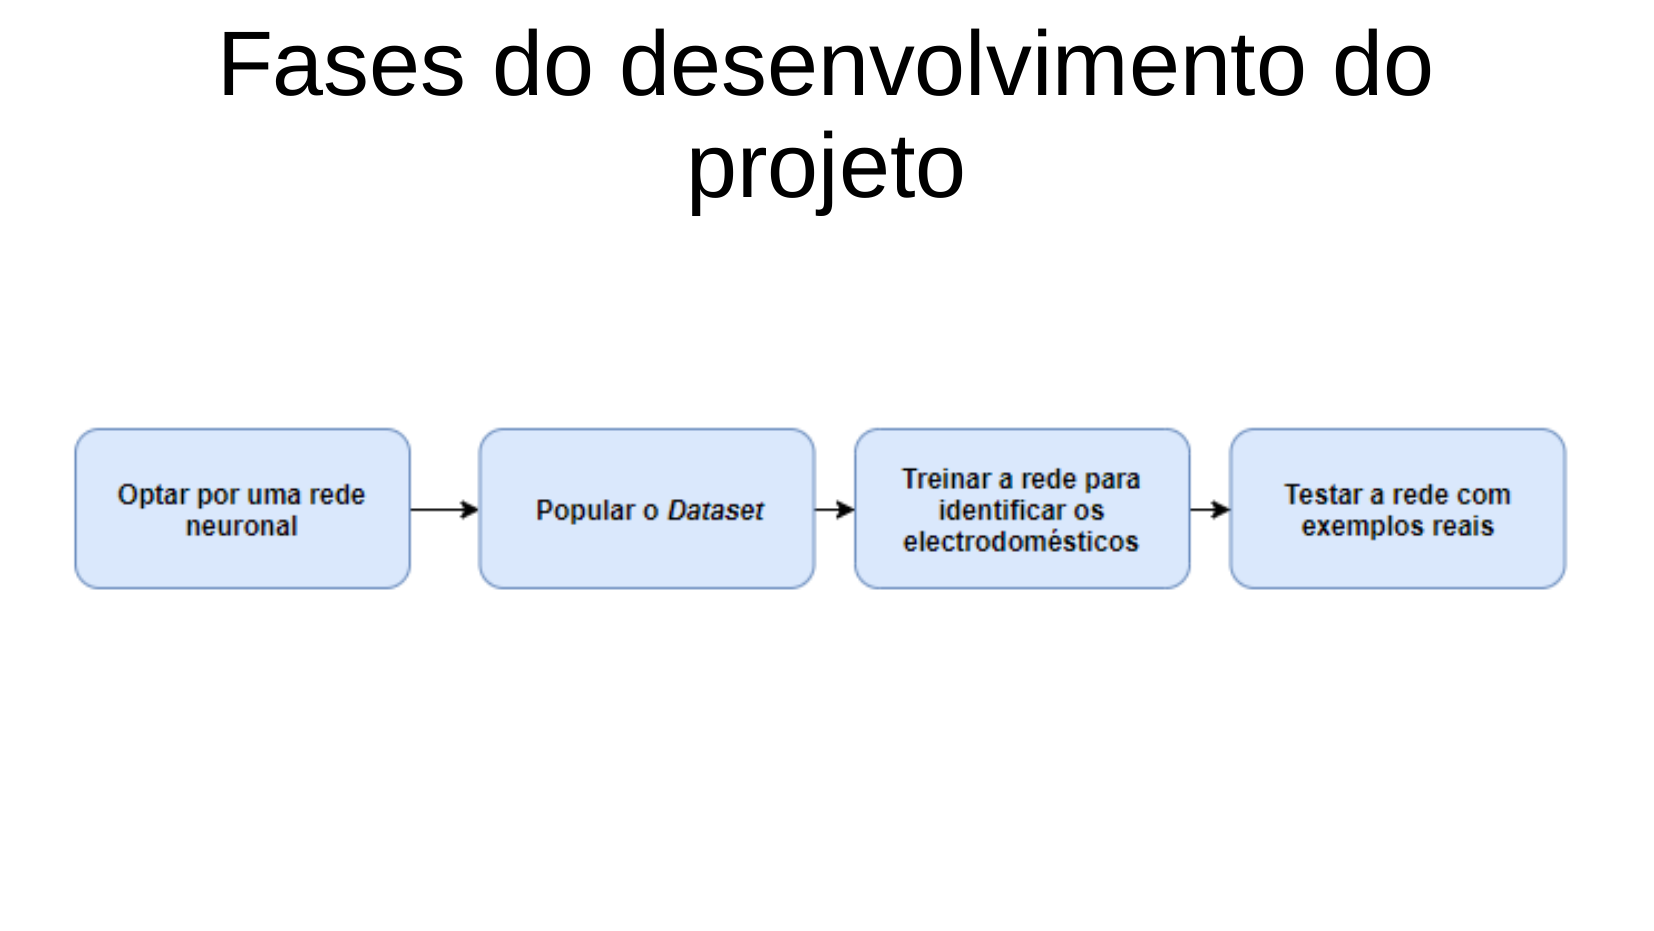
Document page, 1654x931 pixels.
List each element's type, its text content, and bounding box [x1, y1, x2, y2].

picture [55, 404, 1599, 619]
title Fases do desenvolvimento do projeto [82, 12, 1571, 218]
